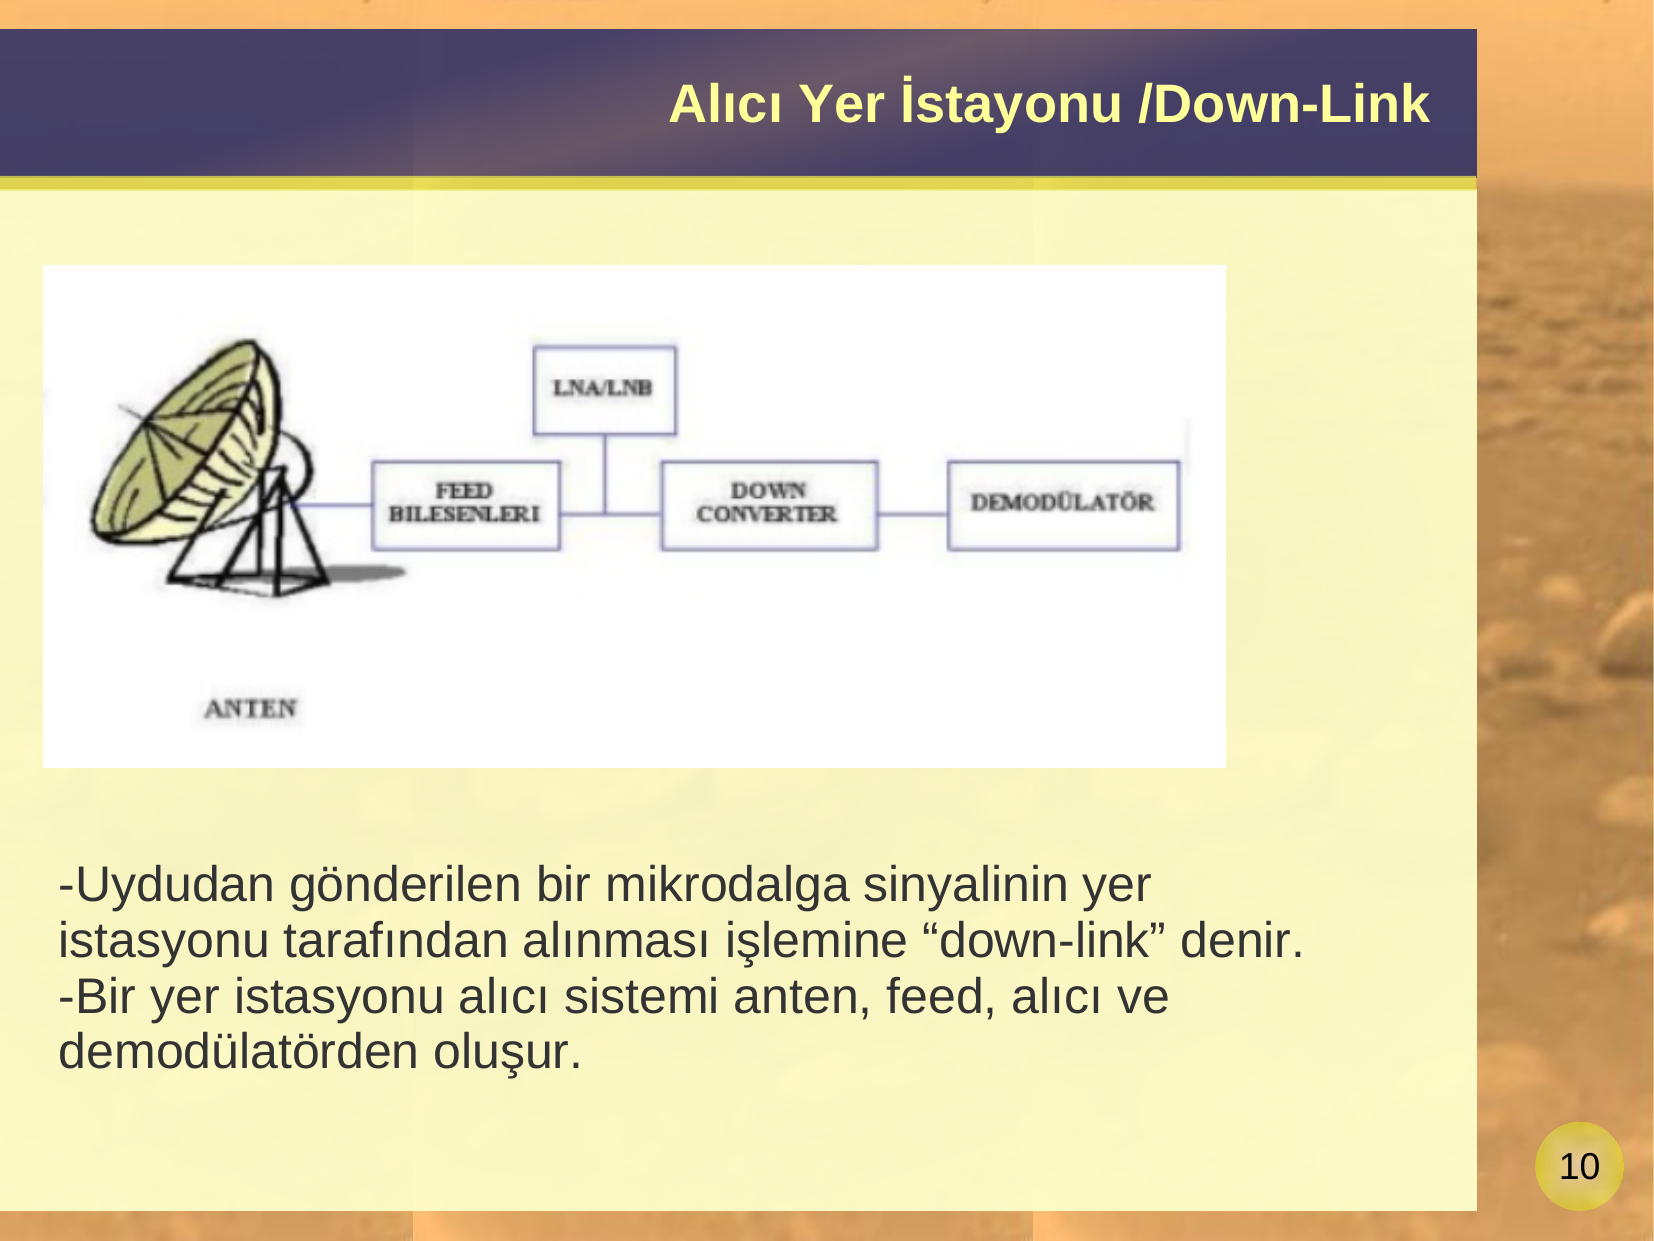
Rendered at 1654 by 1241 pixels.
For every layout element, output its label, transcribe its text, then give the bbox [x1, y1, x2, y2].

list [59, 236, 1418, 1182]
picture [43, 265, 1226, 768]
text_box -Uydudan gönderilen bir mikrodalga sinyalinin yer istasyonu tarafından alınması işlemine “down-link” denir. -Bir yer istasyonu alıcı sistemi anten, feed, alıcı ve demodülatörden oluşur. [59, 856, 1329, 1080]
picture [0, 0, 1654, 1241]
title Alıcı Yer İstayonu /Down-Link [29, 59, 1447, 148]
